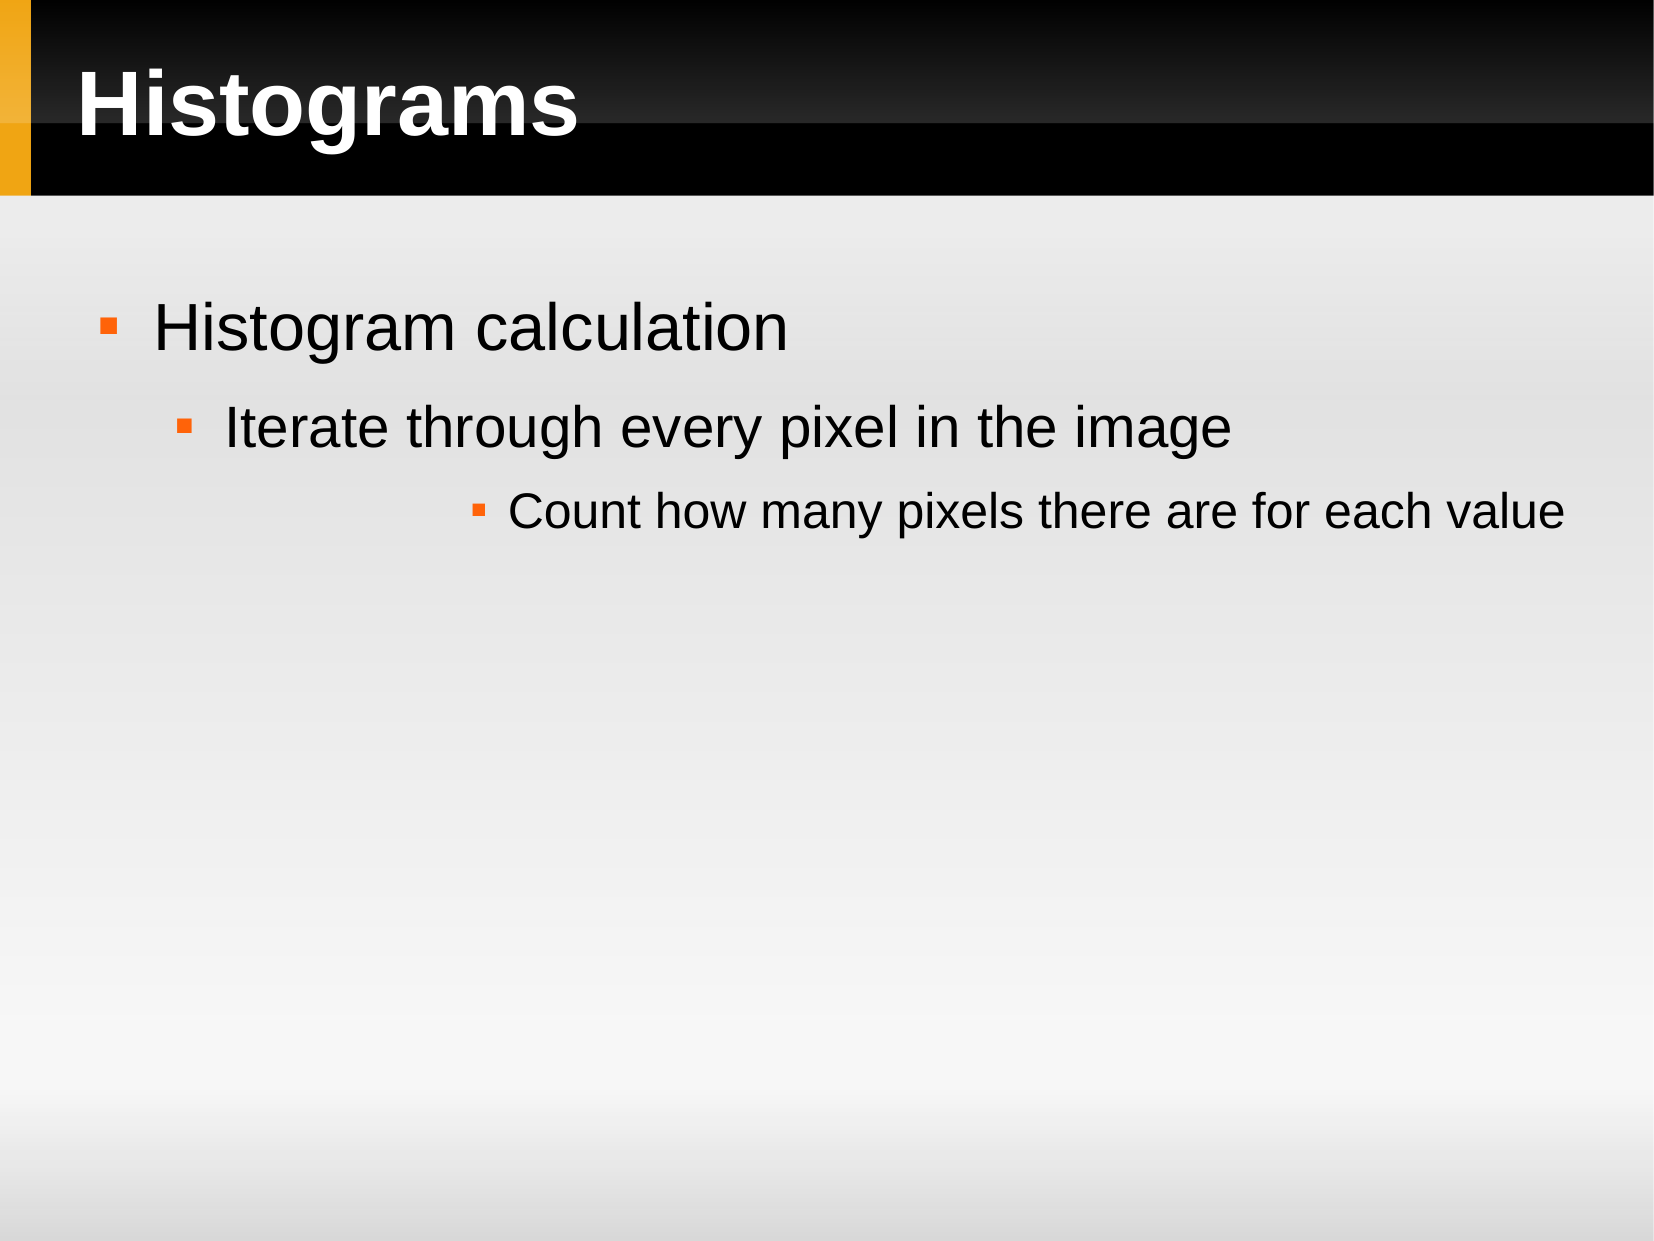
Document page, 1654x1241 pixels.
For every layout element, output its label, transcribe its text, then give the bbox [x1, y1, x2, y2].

title Histograms [76, 0, 1565, 208]
list Histogram calculation Iterate through every pixel in the image Count how many pixels there are for each value [82, 290, 1571, 1109]
picture [0, 0, 1654, 1241]
